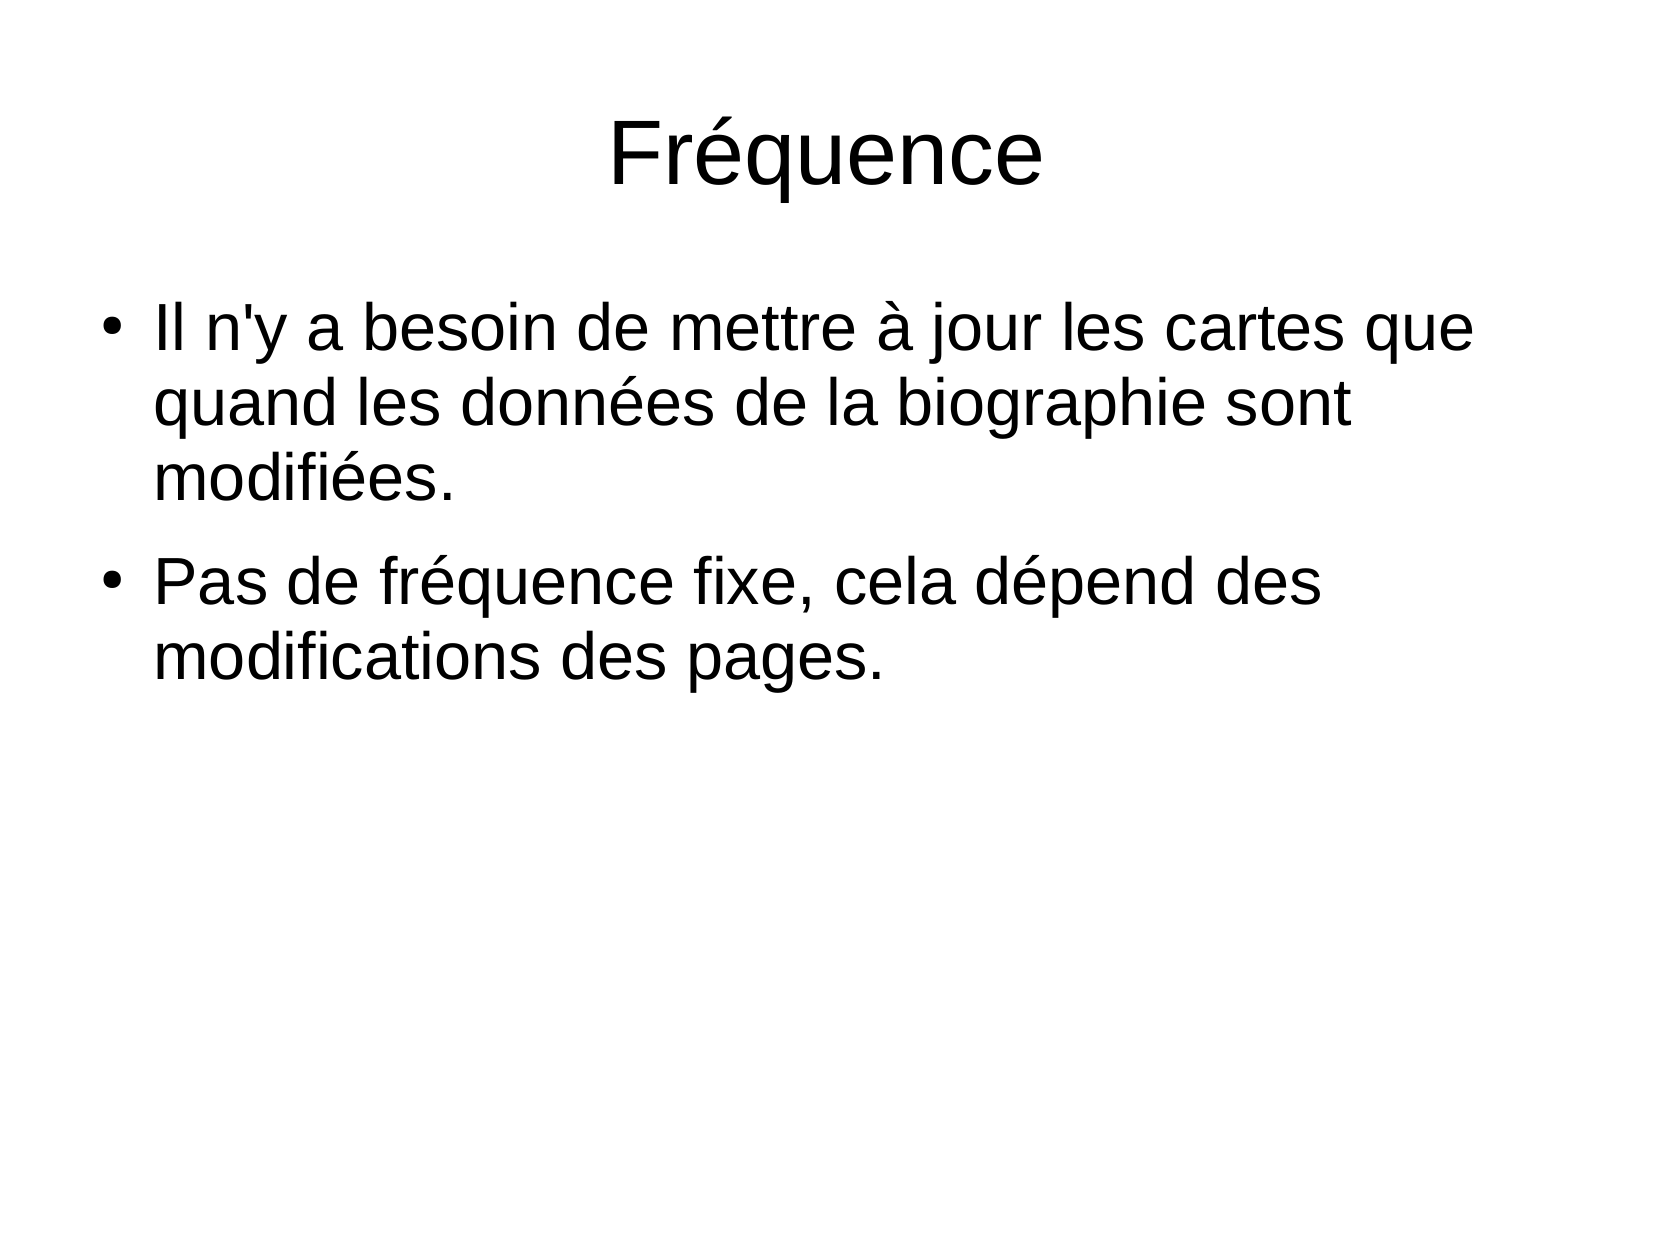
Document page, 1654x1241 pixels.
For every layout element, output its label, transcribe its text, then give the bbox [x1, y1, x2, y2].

title Fréquence [82, 49, 1571, 257]
list Il n'y a besoin de mettre à jour les cartes que quand les données de la biographie sont modifiées. Pas de fréquence fixe, cela dépend des modifications des pages. [82, 290, 1571, 1109]
